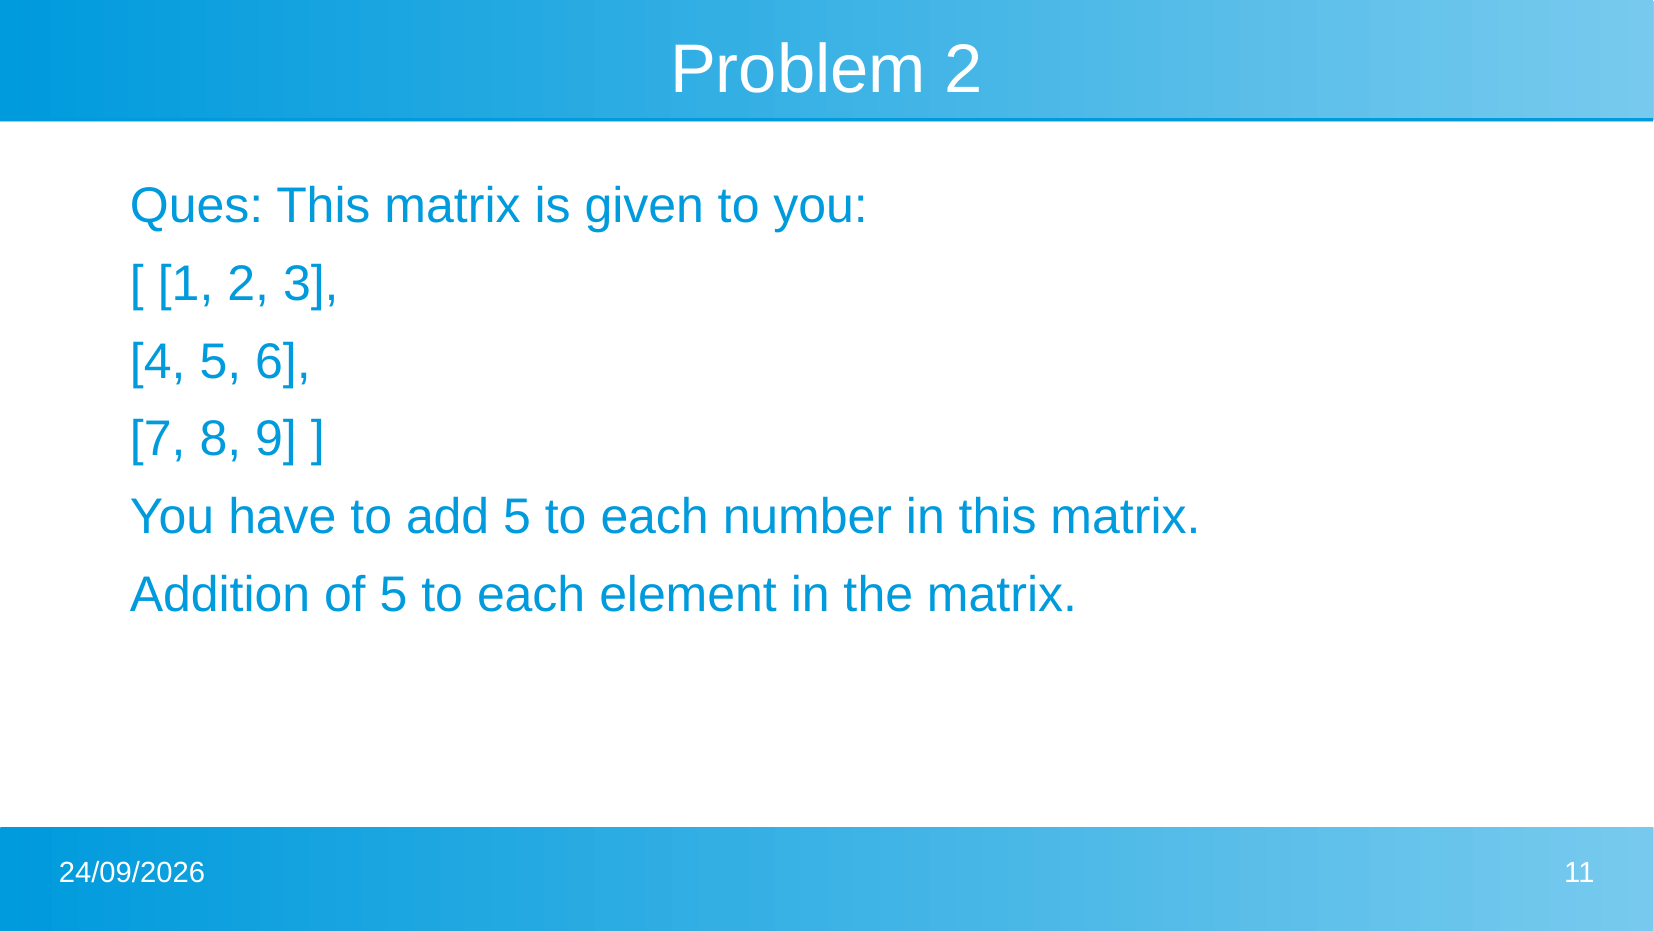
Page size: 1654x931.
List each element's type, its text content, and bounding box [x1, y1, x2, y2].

list Ques: This matrix is given to you: [ [1, 2, 3], [4, 5, 6], [7, 8, 9] ] You have to add 5 to each number in this matrix. Addition of 5 to each element in the matrix. [59, 177, 1595, 768]
title Problem 2 [59, 29, 1595, 108]
